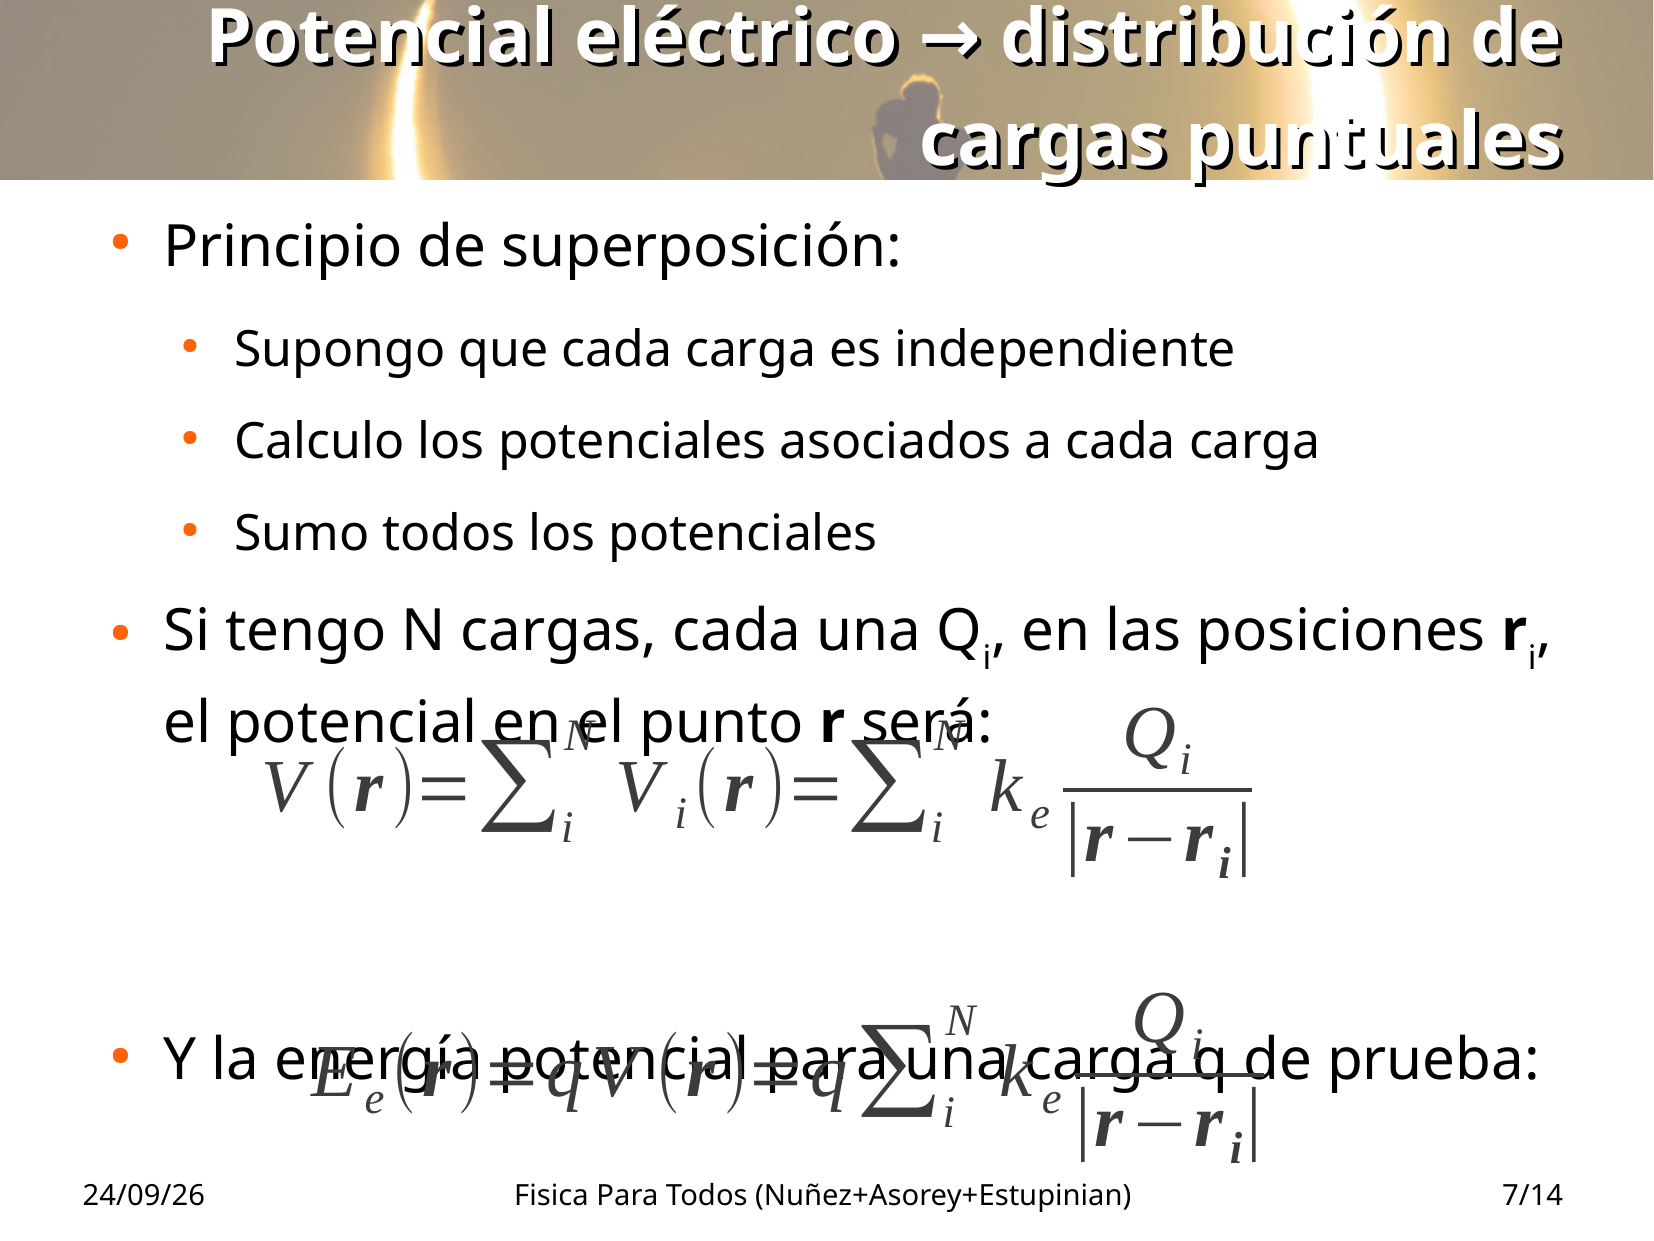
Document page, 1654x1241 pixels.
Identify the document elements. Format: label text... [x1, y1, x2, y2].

picture [0, 0, 1042, 180]
list Principio de superposición: Supongo que cada carga es independiente Calculo los potenciales asociados a cada carga Sumo todos los potenciales Si tengo N cargas, cada una Qi, en las posiciones ri, el potencial en el punto r será: Y la energía potencial para una carga q de prueba: [92, 204, 1581, 1105]
picture [1079, 173, 1191, 180]
chart [255, 690, 1265, 889]
picture [1206, 0, 1654, 180]
chart [300, 975, 1275, 1174]
title Potencial eléctrico → distribución de cargas puntuales [75, 0, 1564, 173]
